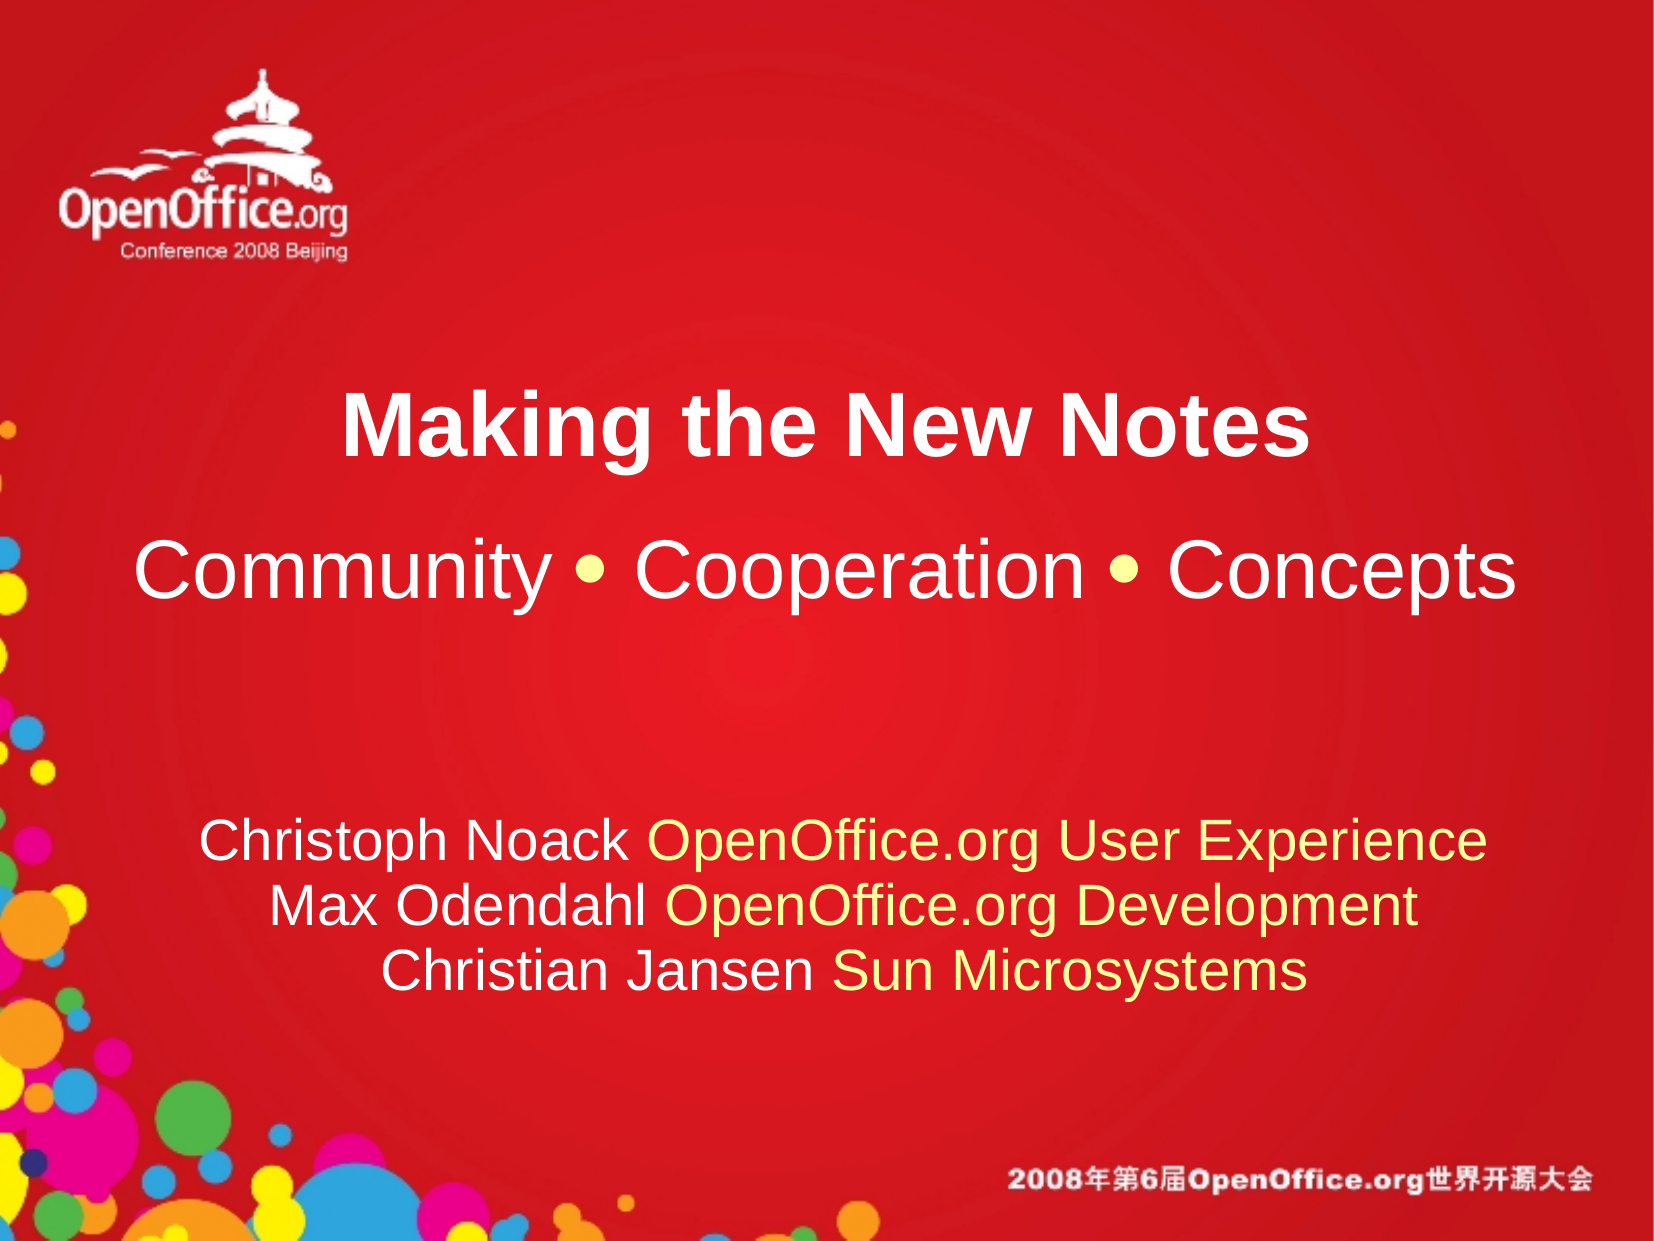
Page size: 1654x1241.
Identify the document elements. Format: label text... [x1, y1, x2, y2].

text_box Concepts [1160, 500, 1533, 594]
title Making the New Notes [82, 347, 1571, 450]
picture [0, 0, 1654, 1241]
subtitle Christoph Noack OpenOffice.org User Experience Max Odendahl OpenOffice.org Development Christian Jansen Sun Microsystems [82, 680, 1571, 1130]
text_box  Cooperation  [561, 500, 1160, 594]
text_box Community [118, 500, 561, 594]
